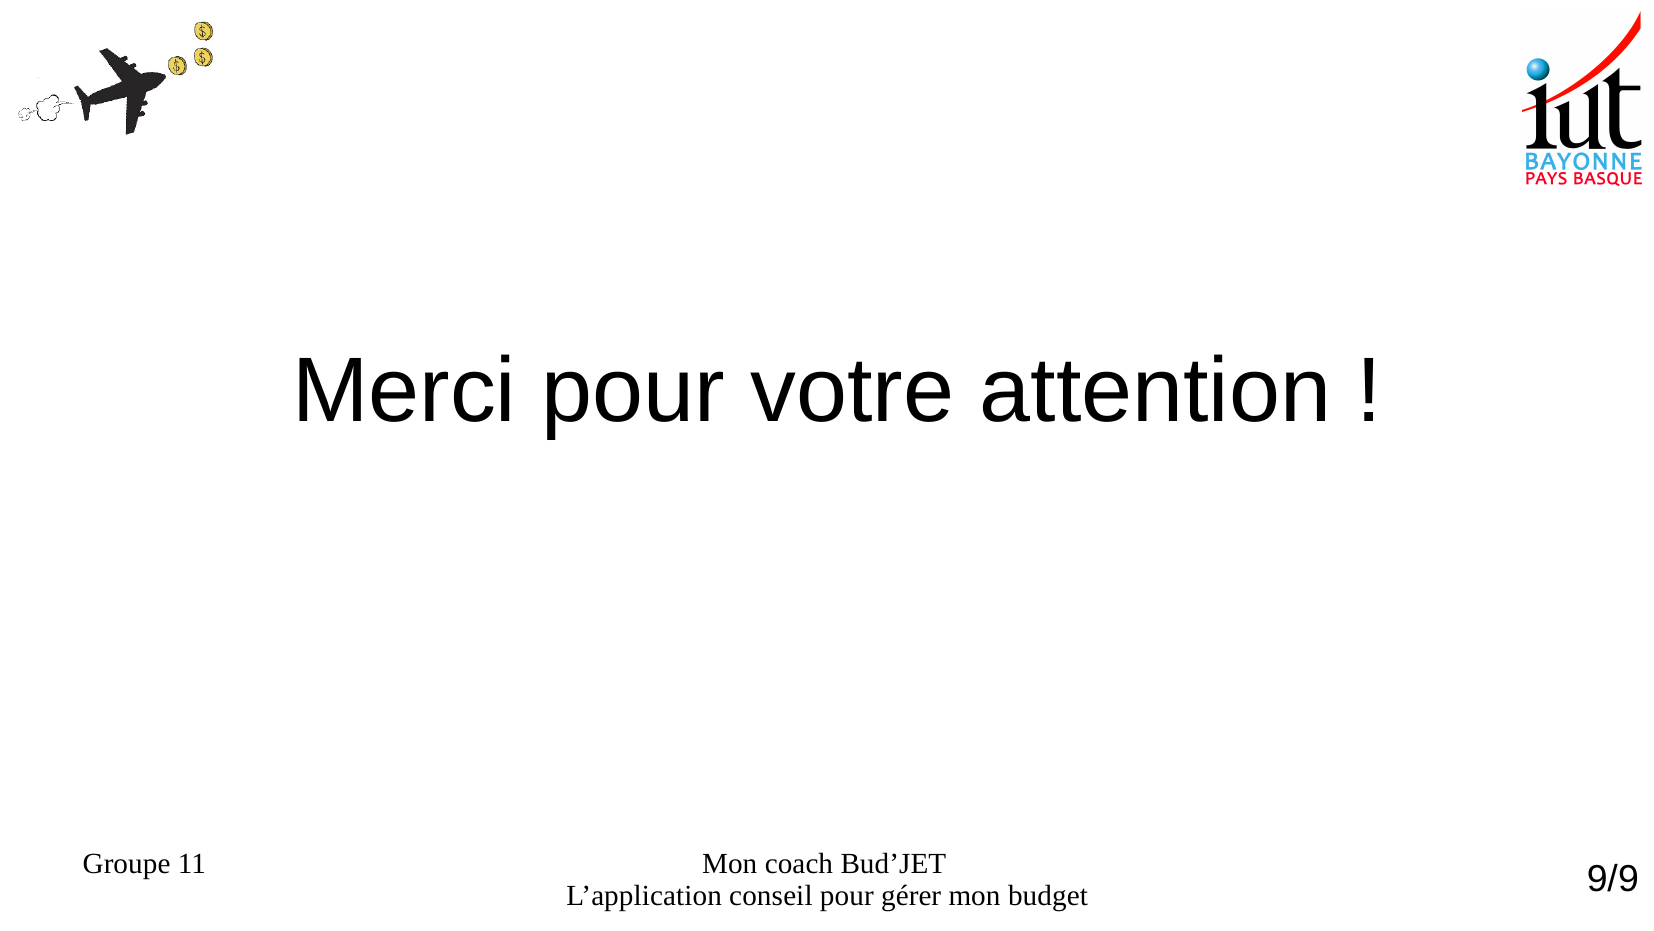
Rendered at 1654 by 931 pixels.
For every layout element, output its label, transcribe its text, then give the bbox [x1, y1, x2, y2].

picture [11, 8, 225, 142]
picture [1522, 11, 1642, 186]
text_box Merci pour votre attention ! [277, 330, 1518, 551]
